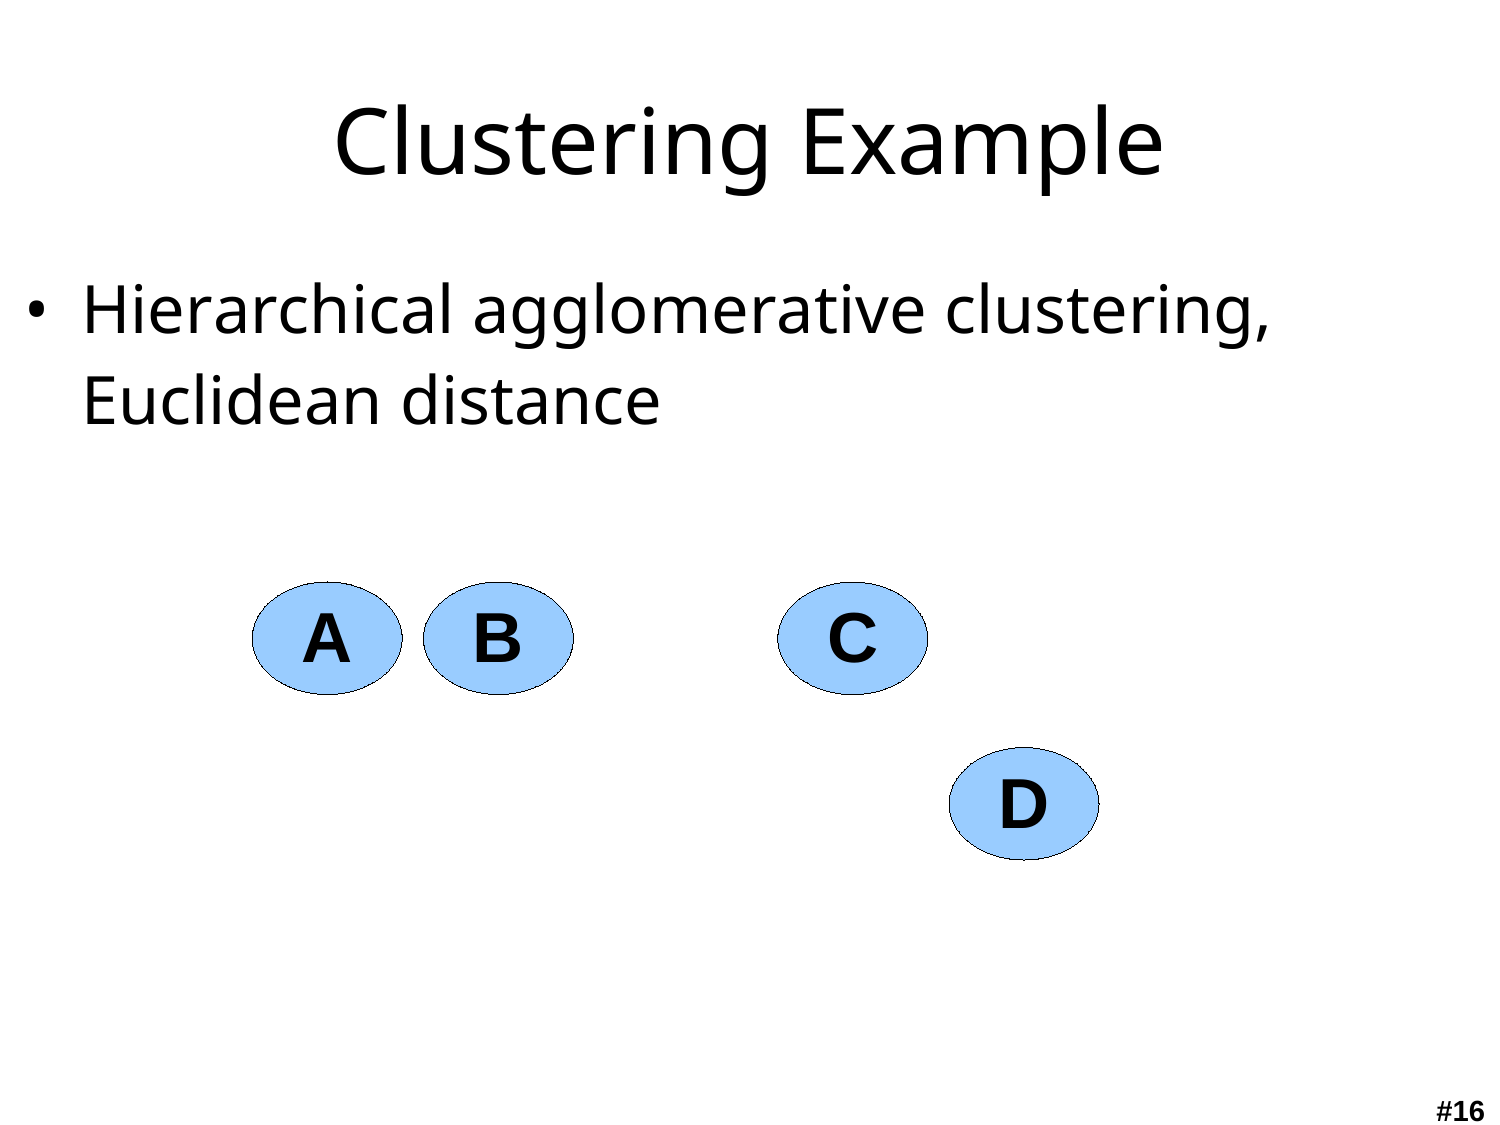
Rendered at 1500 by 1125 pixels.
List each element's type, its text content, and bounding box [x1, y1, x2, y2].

list Hierarchical agglomerative clustering, Euclidean distance [24, 262, 1476, 1006]
text_box B [423, 582, 574, 695]
text_box A [252, 581, 403, 695]
text_box C [777, 582, 928, 695]
title Clustering Example [24, 45, 1476, 233]
text_box D [949, 747, 1100, 861]
